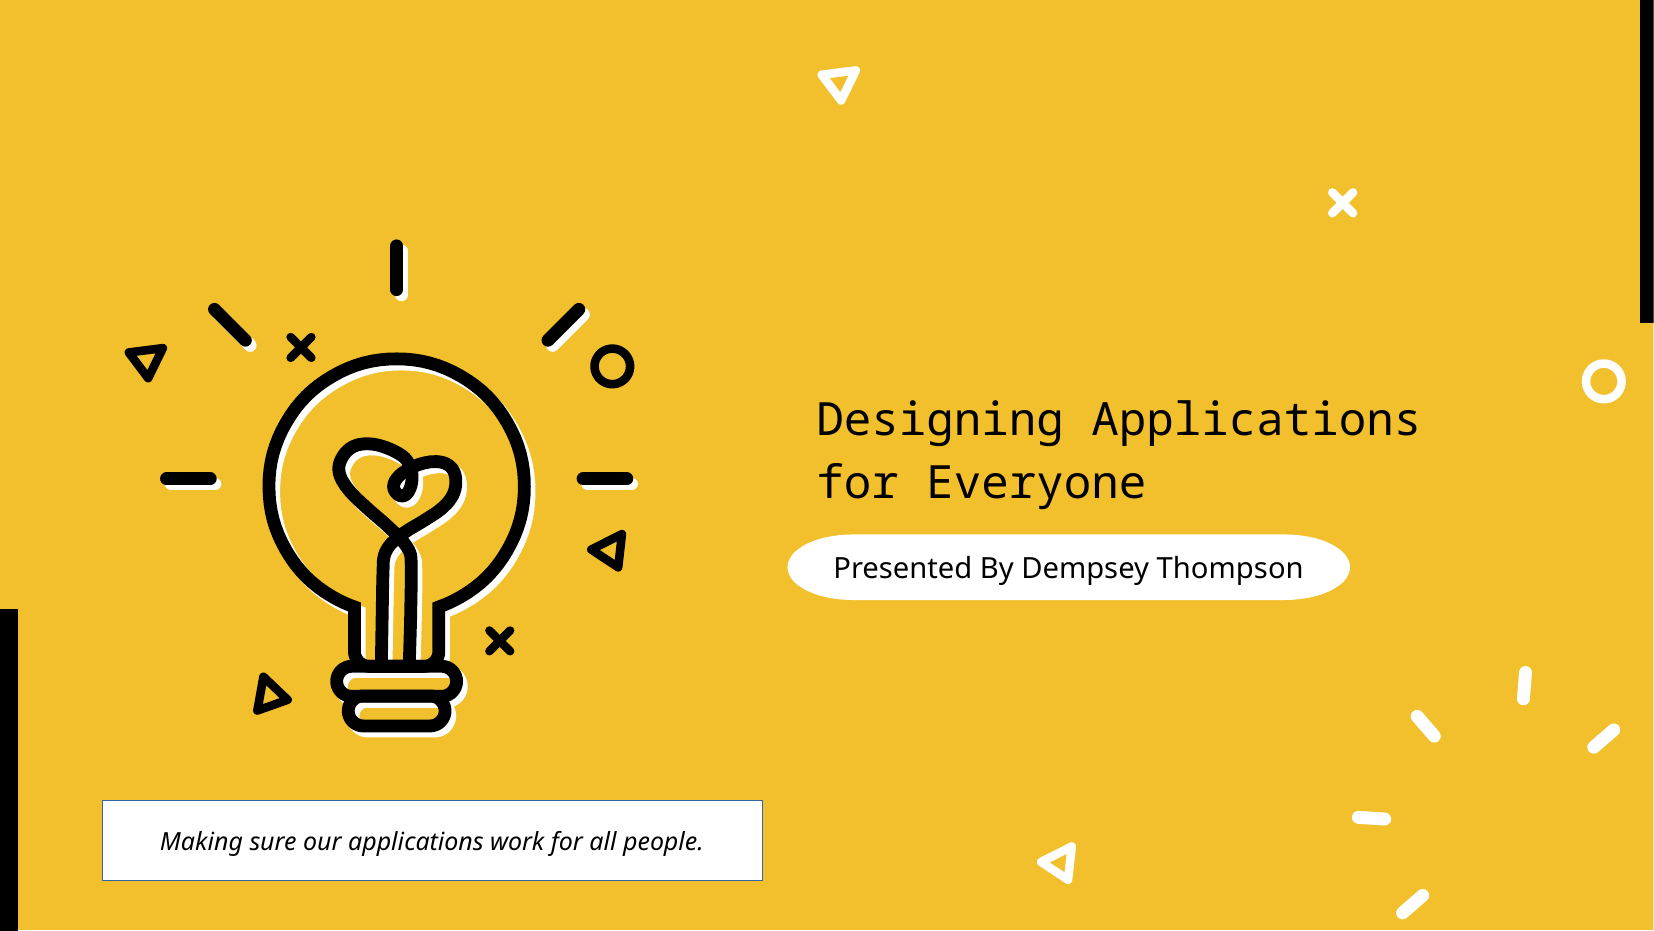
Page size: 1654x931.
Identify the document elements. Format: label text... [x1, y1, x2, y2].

text_box Making sure our applications work for all people. [102, 800, 763, 881]
title Designing Applications for Everyone [816, 375, 1454, 524]
text_box Presented By Dempsey Thompson [787, 534, 1351, 601]
